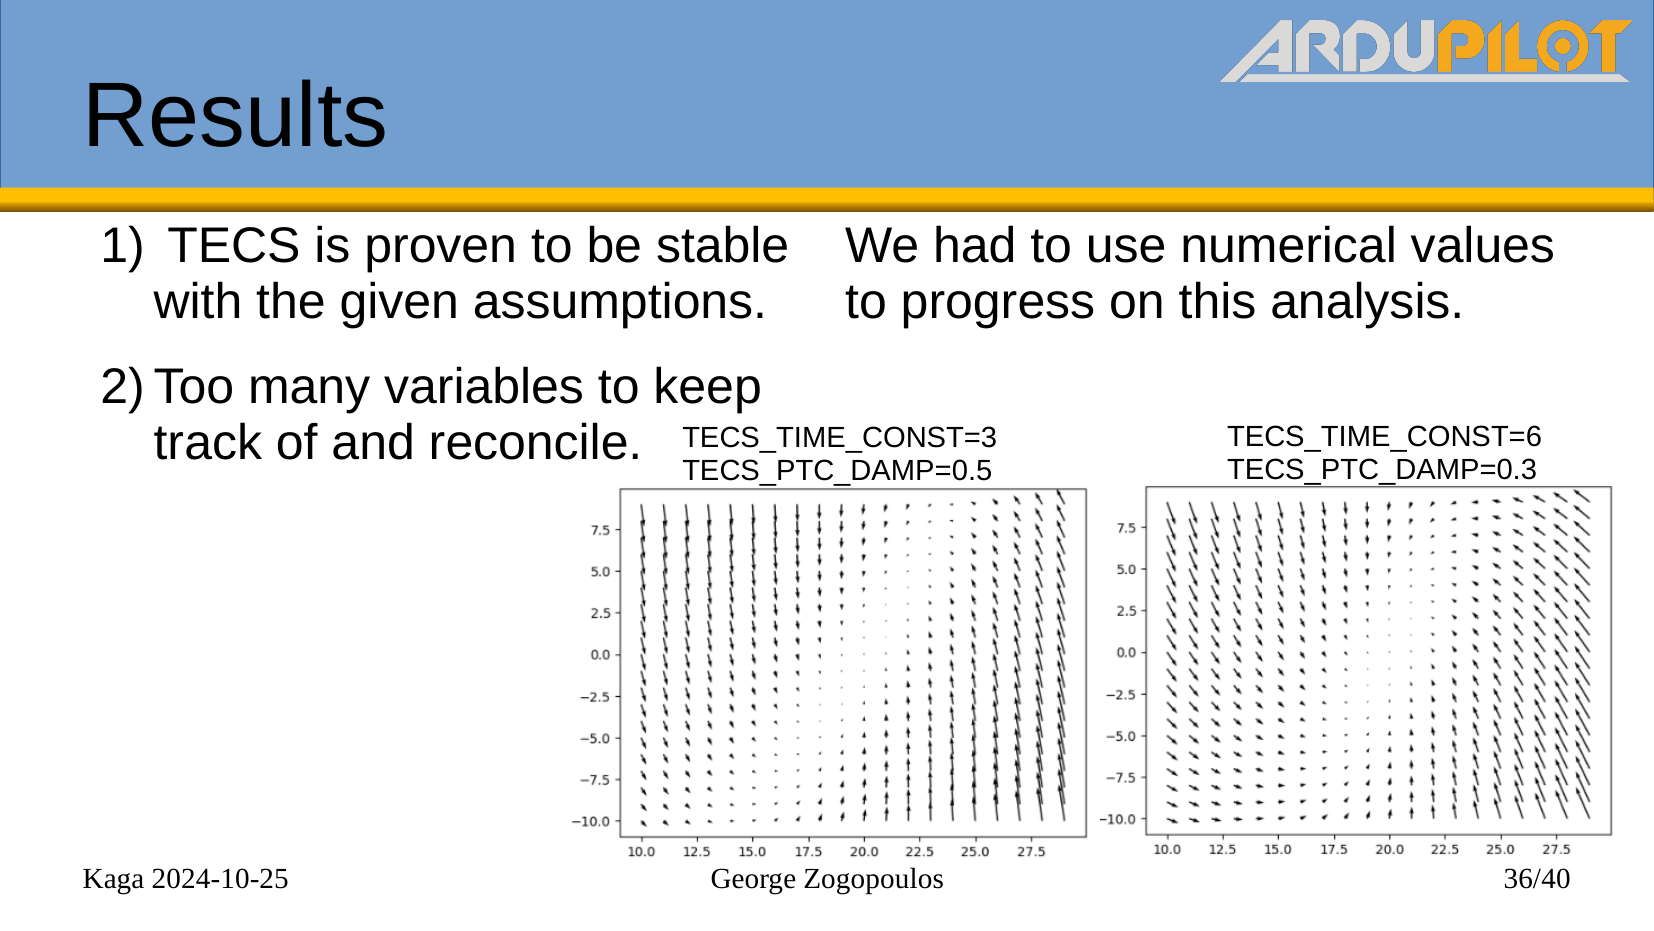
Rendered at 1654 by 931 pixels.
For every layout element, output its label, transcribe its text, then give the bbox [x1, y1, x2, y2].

list We had to use numerical values to progress on this analysis. [845, 217, 1572, 476]
picture [1219, 20, 1633, 82]
picture [565, 476, 1637, 863]
text_box TECS_TIME_CONST=6 TECS_PTC_DAMP=0.3 [1212, 412, 1558, 493]
title Results [82, 37, 1571, 193]
list TECS is proven to be stable with the given assumptions. Too many variables to keep track of and reconcile. [82, 217, 809, 757]
text_box TECS_TIME_CONST=3 TECS_PTC_DAMP=0.5 [667, 413, 1013, 495]
